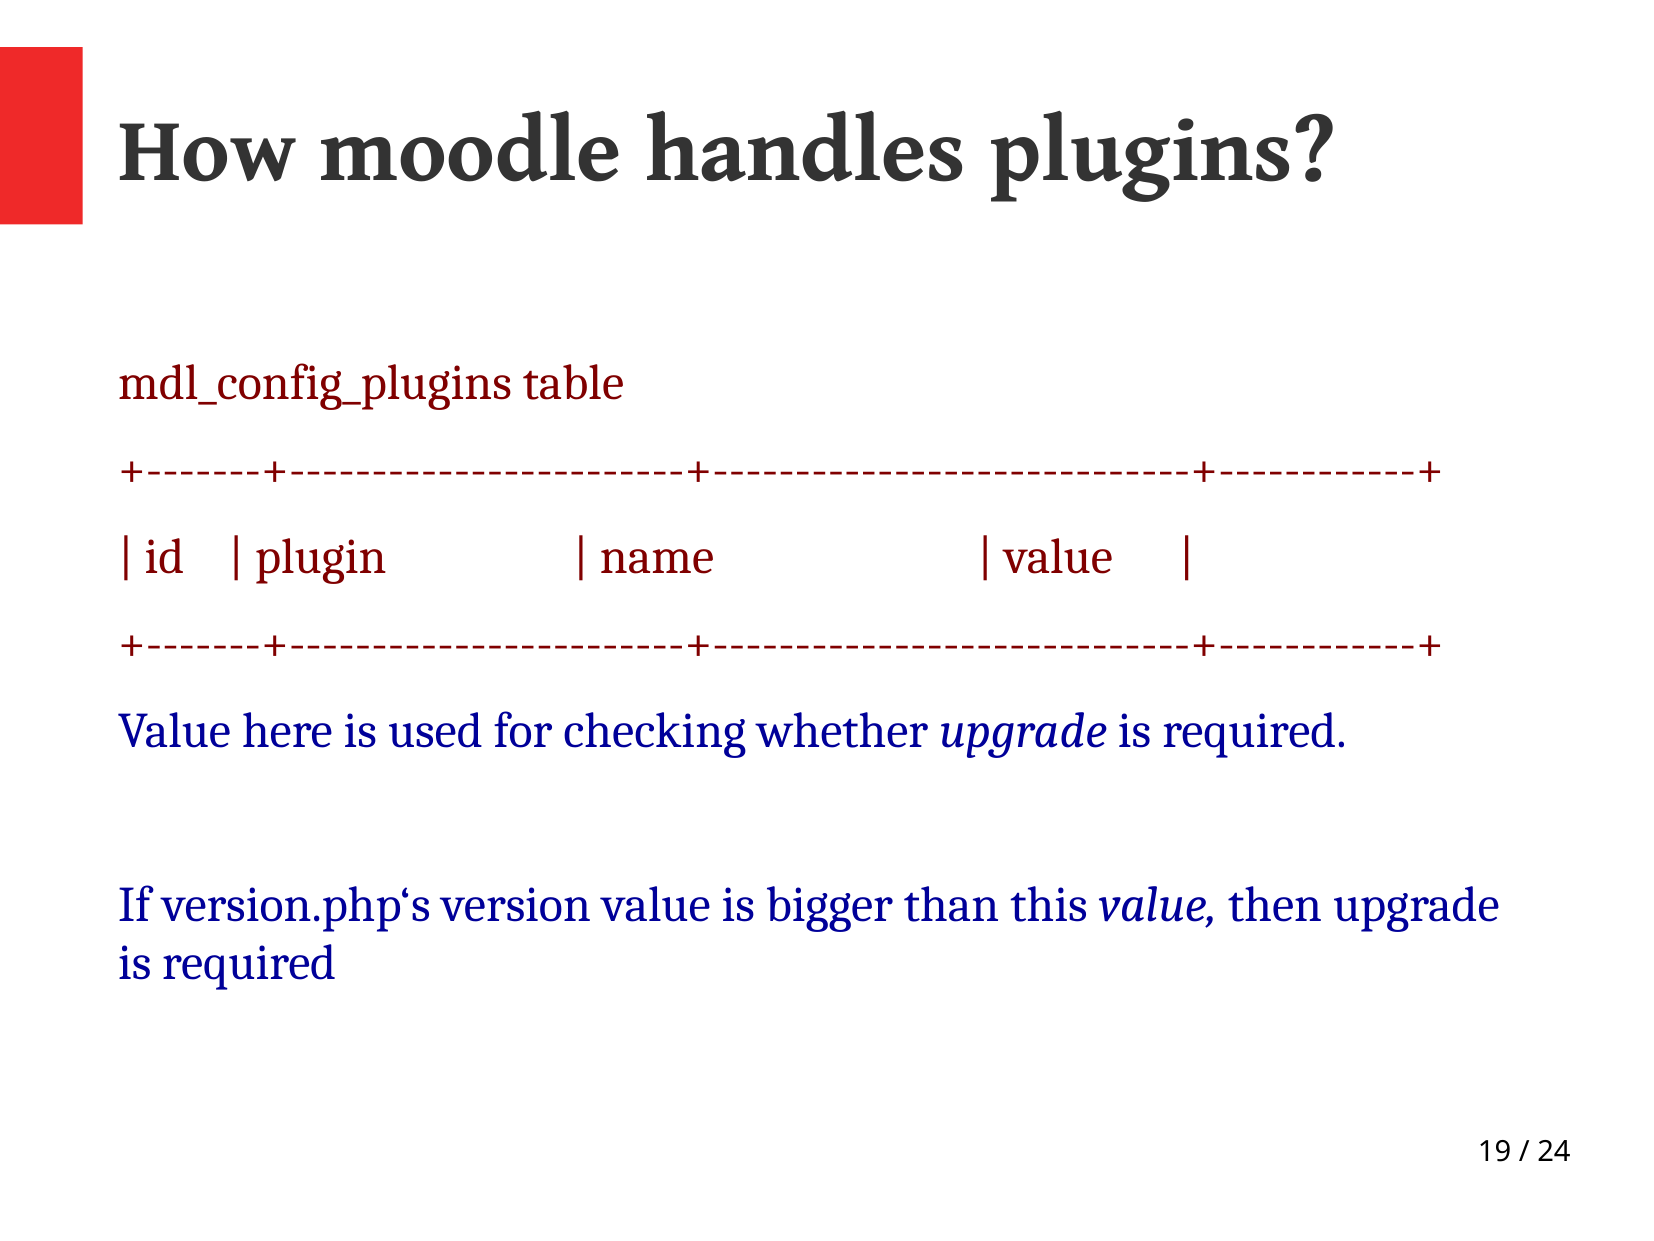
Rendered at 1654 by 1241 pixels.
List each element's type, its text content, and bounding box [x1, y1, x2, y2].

title How moodle handles plugins? [118, 49, 1571, 257]
list mdl_config_plugins table +-------+------------------------+-----------------------------+------------+ | id | plugin | name | value | +-------+------------------------+-----------------------------+------------+ Value here is used for checking whether upgrade is required. If version.php‘s version value is bigger than this value, then upgrade is required [118, 354, 1536, 1074]
